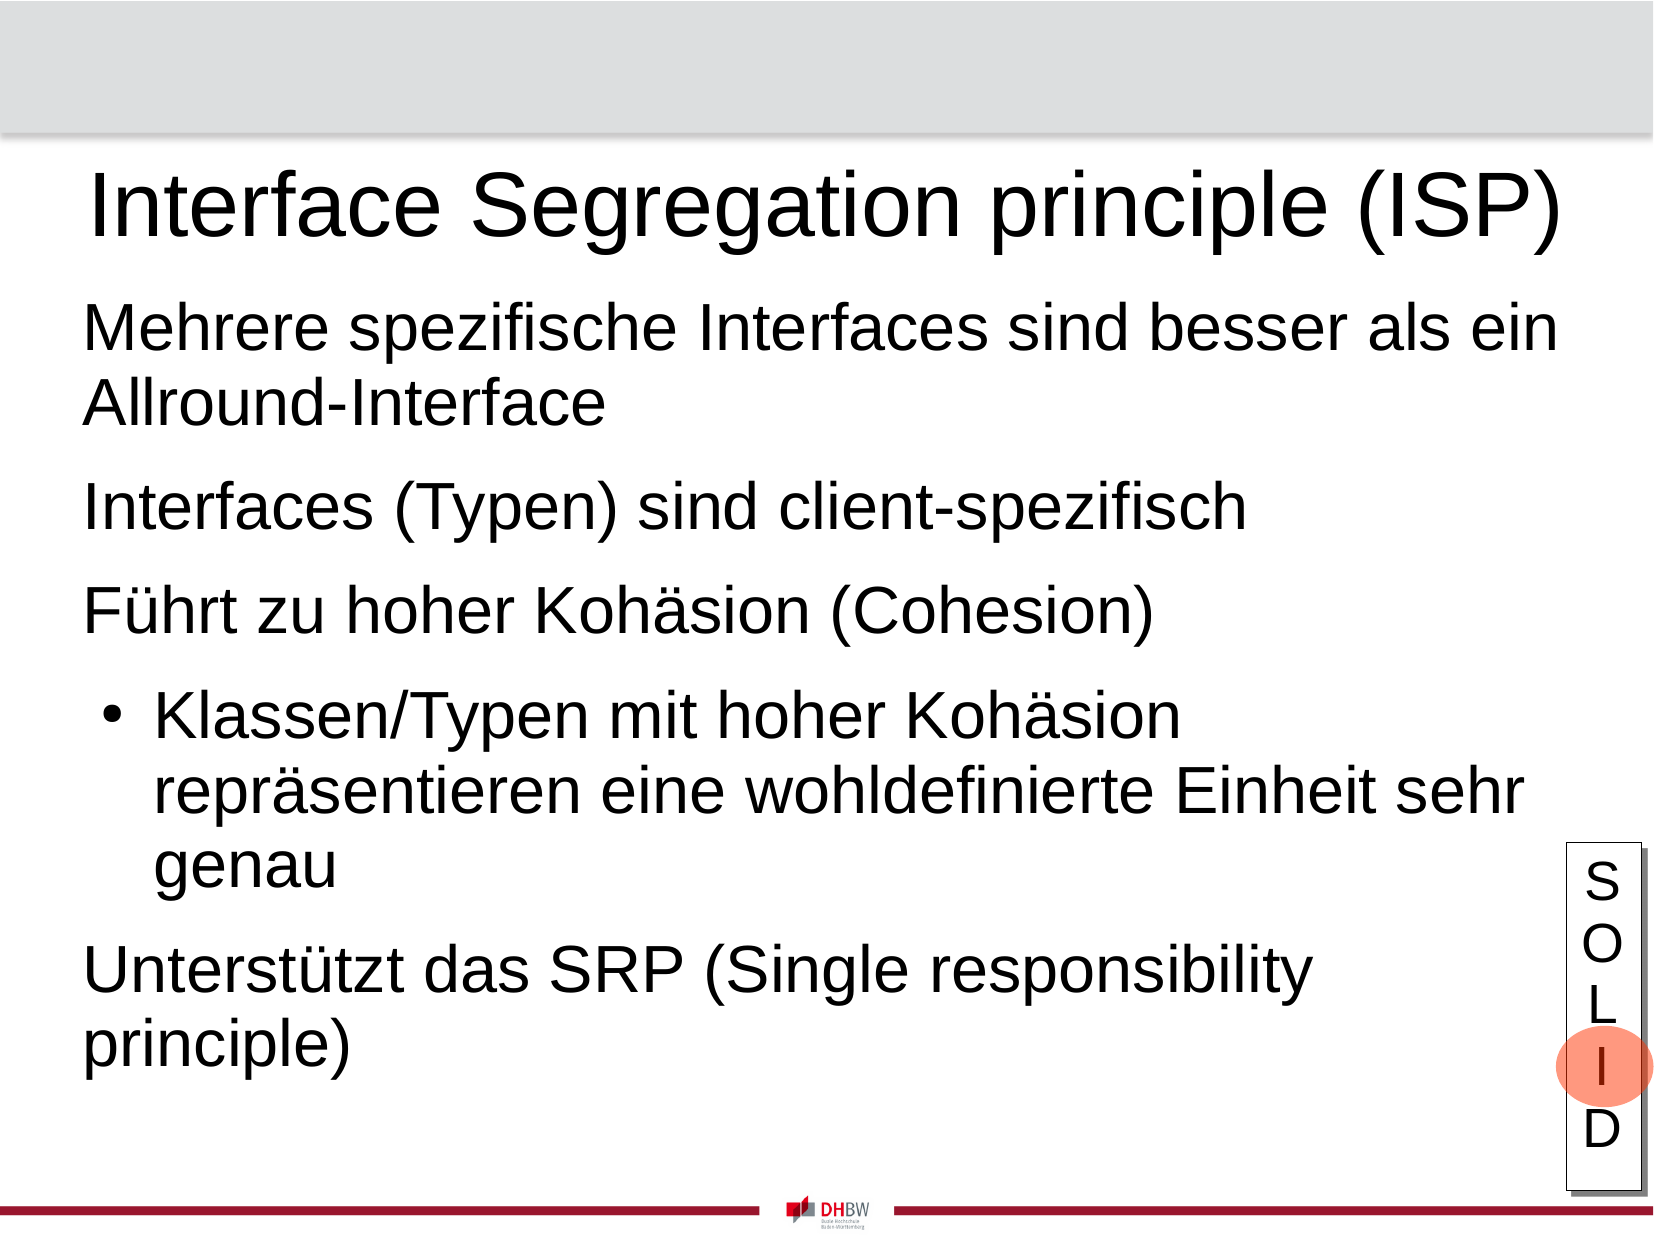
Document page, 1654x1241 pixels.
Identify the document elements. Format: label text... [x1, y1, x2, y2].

title Interface Segregation principle (ISP) [82, 49, 1571, 257]
picture [0, 1, 1654, 1237]
text_box S O L I D [1566, 1093, 1642, 1191]
list Mehrere spezifische Interfaces sind besser als ein Allround-Interface Interfaces (Typen) sind client-spezifisch Führt zu hoher Kohäsion (Cohesion) Klassen/Typen mit hoher Kohäsion repräsentieren eine wohldefinierte Einheit sehr genau Unterstützt das SRP (Single responsibility principle) [82, 290, 1571, 1082]
text_box S O L I D [1566, 842, 1642, 1040]
text_box [1555, 1025, 1654, 1108]
